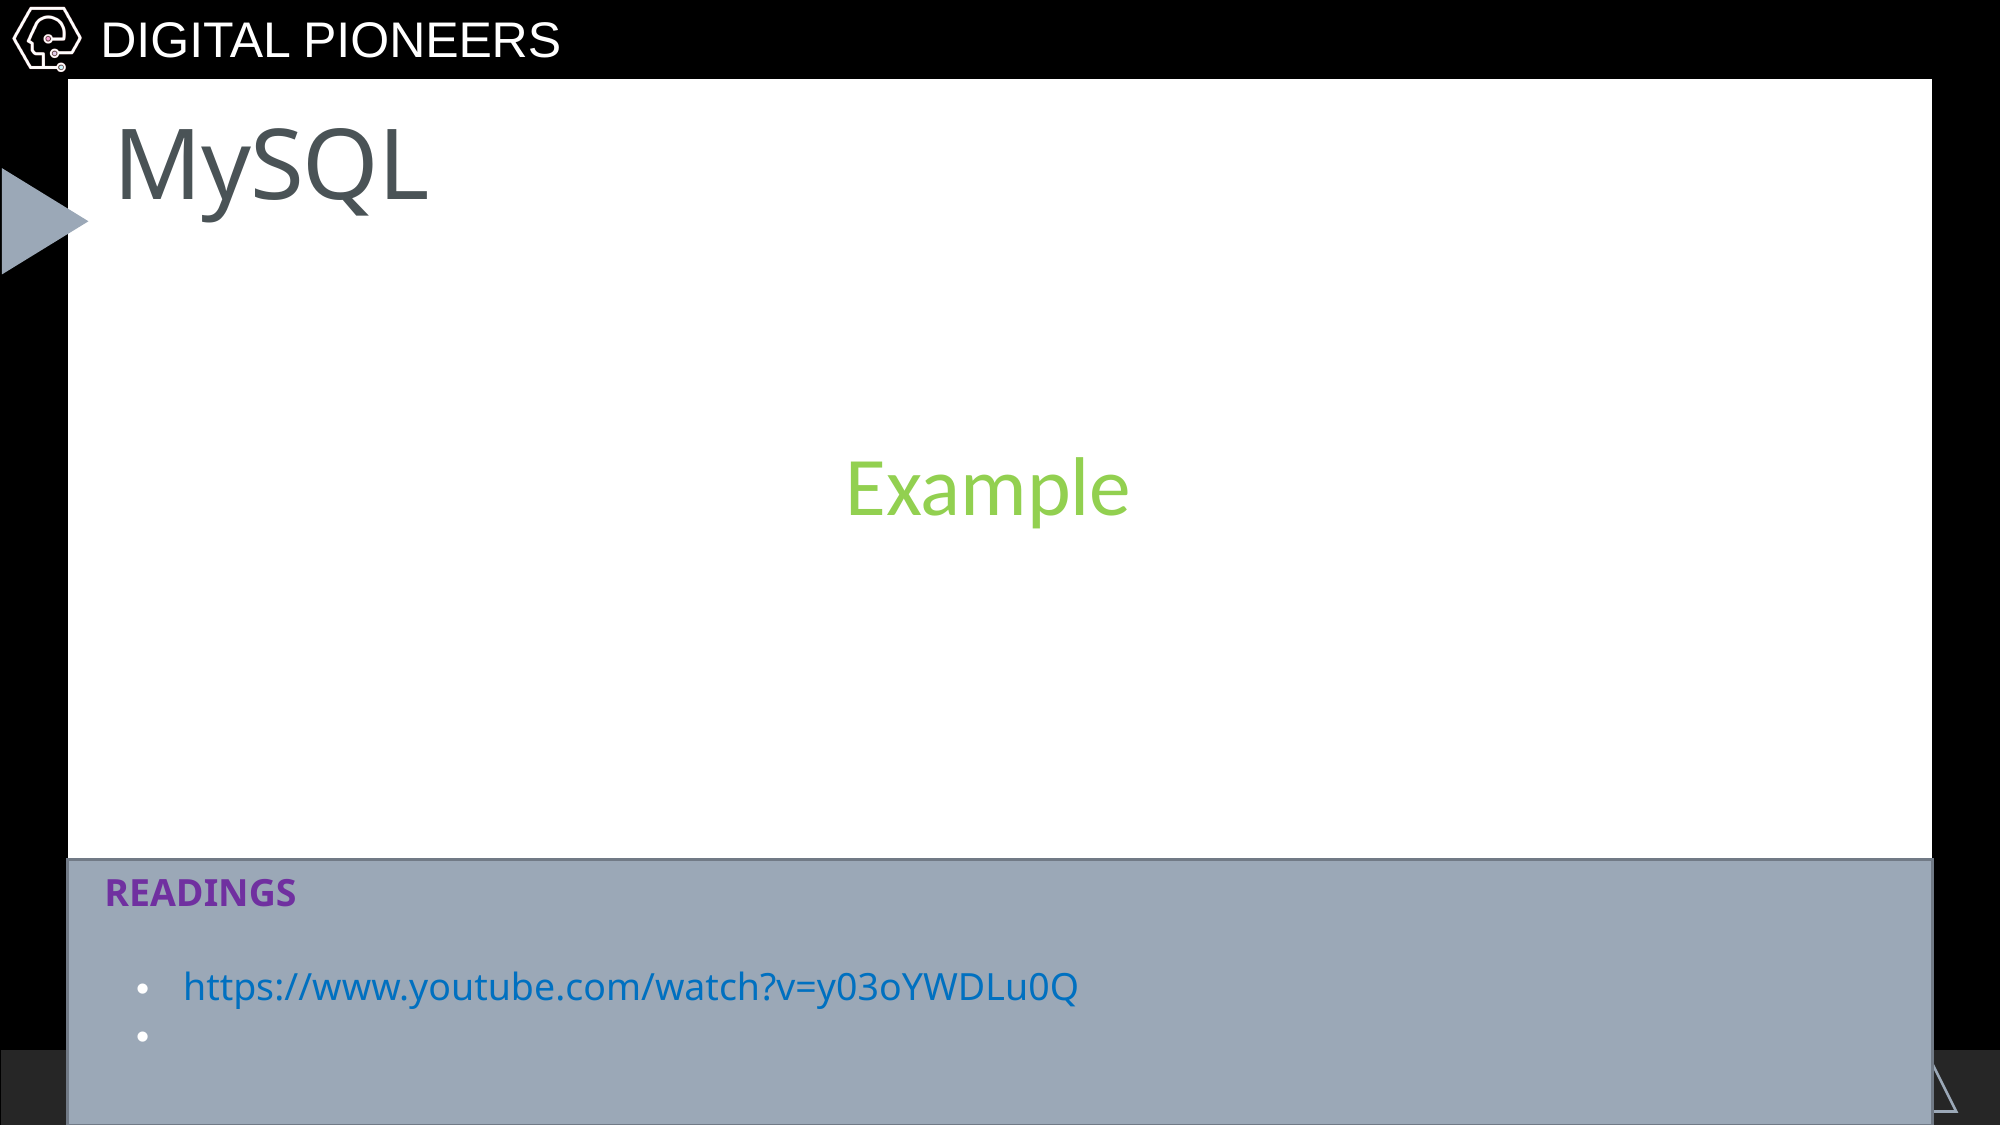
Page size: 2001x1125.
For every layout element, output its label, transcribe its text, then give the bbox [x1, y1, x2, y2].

title MySQL [98, 93, 1813, 243]
picture [7, 5, 85, 73]
text_box Example [830, 425, 1204, 542]
text_box https://www.youtube.com/watch?v=y03oYWDLu0Q [121, 955, 1738, 1062]
text_box DIGITAL PIONEERS [85, 0, 596, 76]
text_box READINGS [89, 861, 326, 922]
text_box [68, 860, 1933, 1125]
